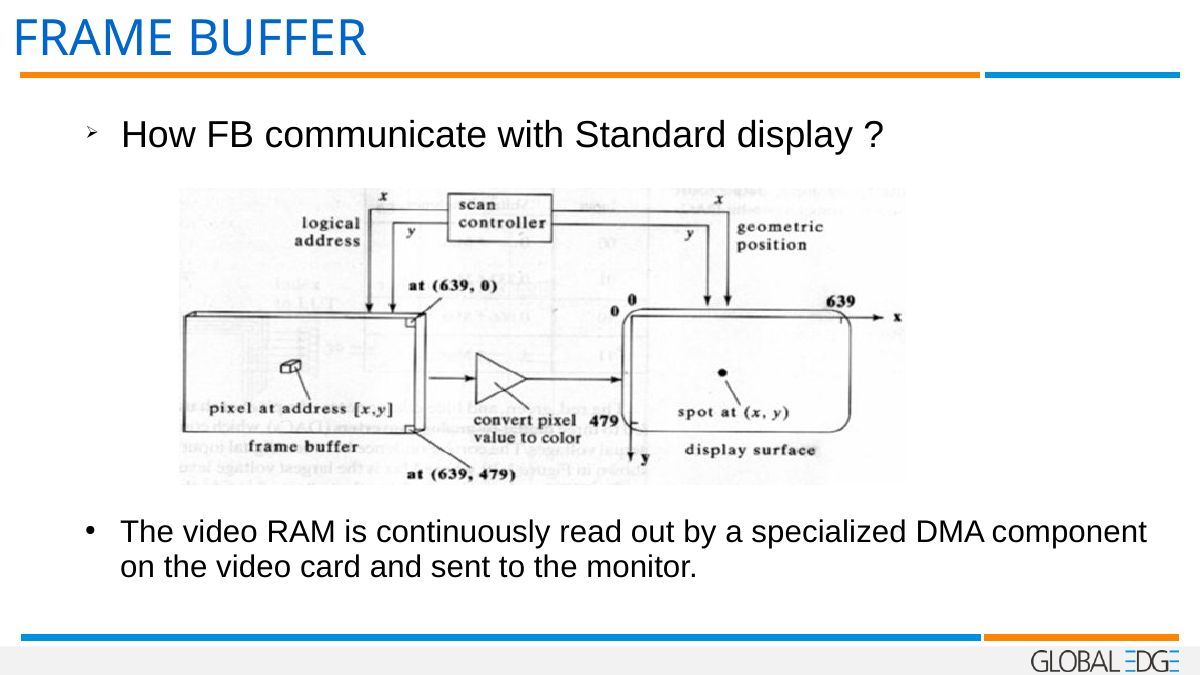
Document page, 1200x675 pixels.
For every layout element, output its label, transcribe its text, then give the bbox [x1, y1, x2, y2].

picture [1031, 650, 1179, 672]
title FRAME BUFFER [12, 6, 1088, 66]
text_box The video RAM is continuously read out by a specialized DMA component on the video card and sent to the monitor. [69, 506, 1165, 603]
text_box How FB communicate with Standard display ? [70, 106, 1158, 164]
picture [171, 174, 916, 485]
